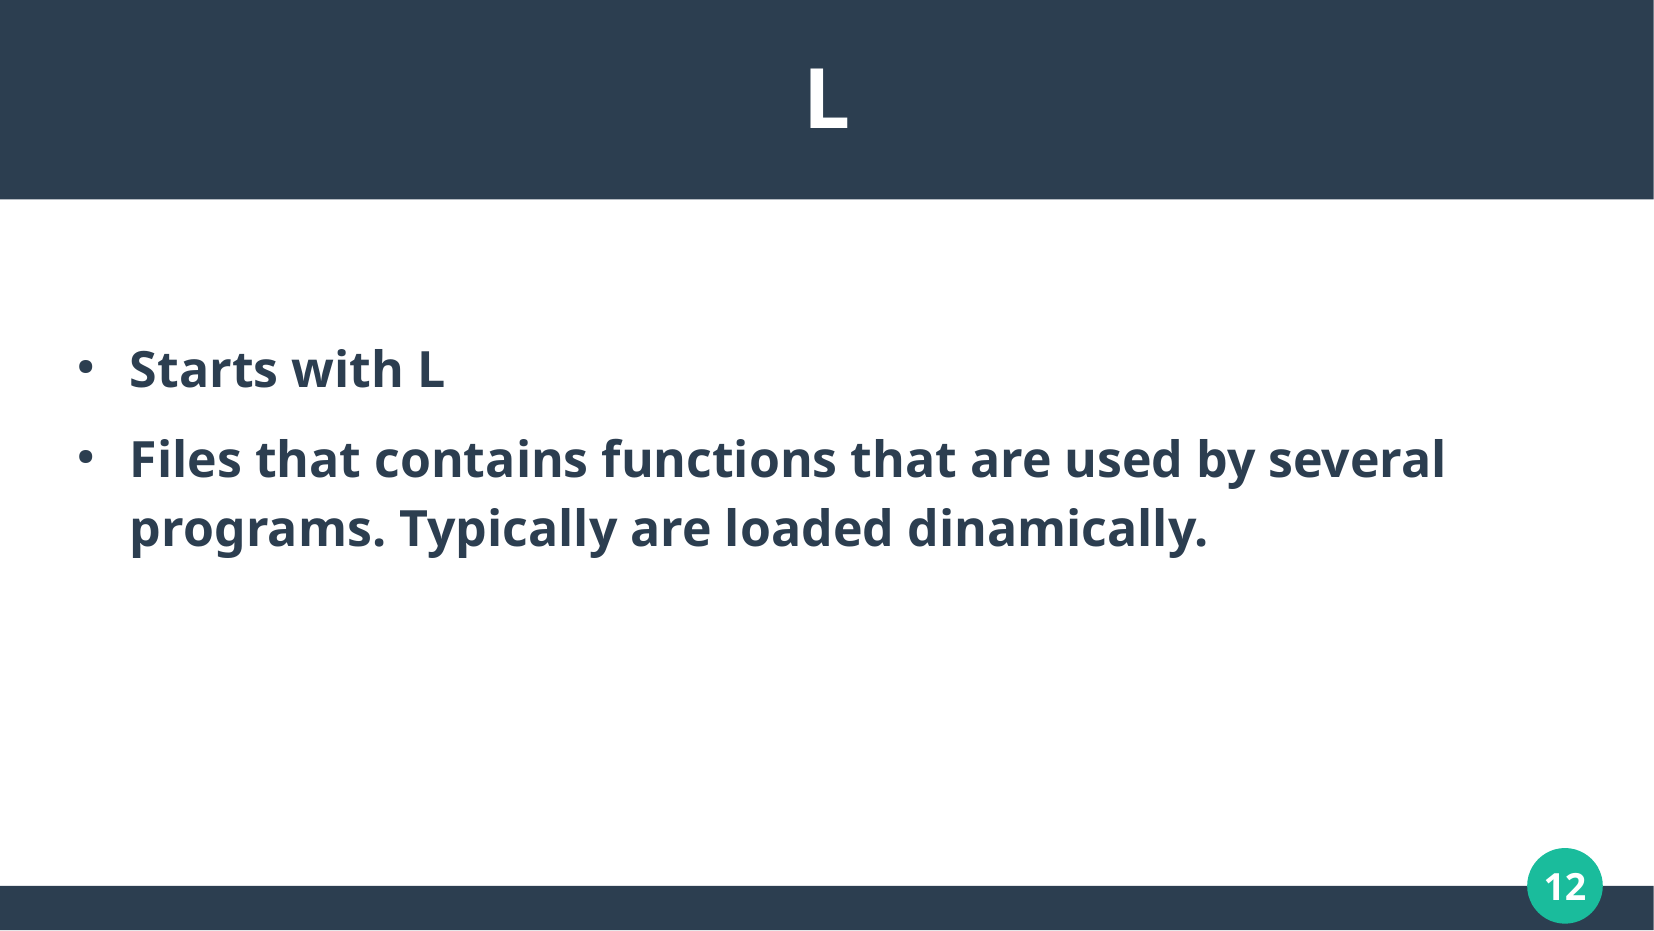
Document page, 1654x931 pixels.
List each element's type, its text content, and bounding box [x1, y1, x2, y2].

title L [59, 37, 1595, 156]
list Starts with L Files that contains functions that are used by several programs. Typically are loaded dinamically. [59, 243, 1595, 864]
